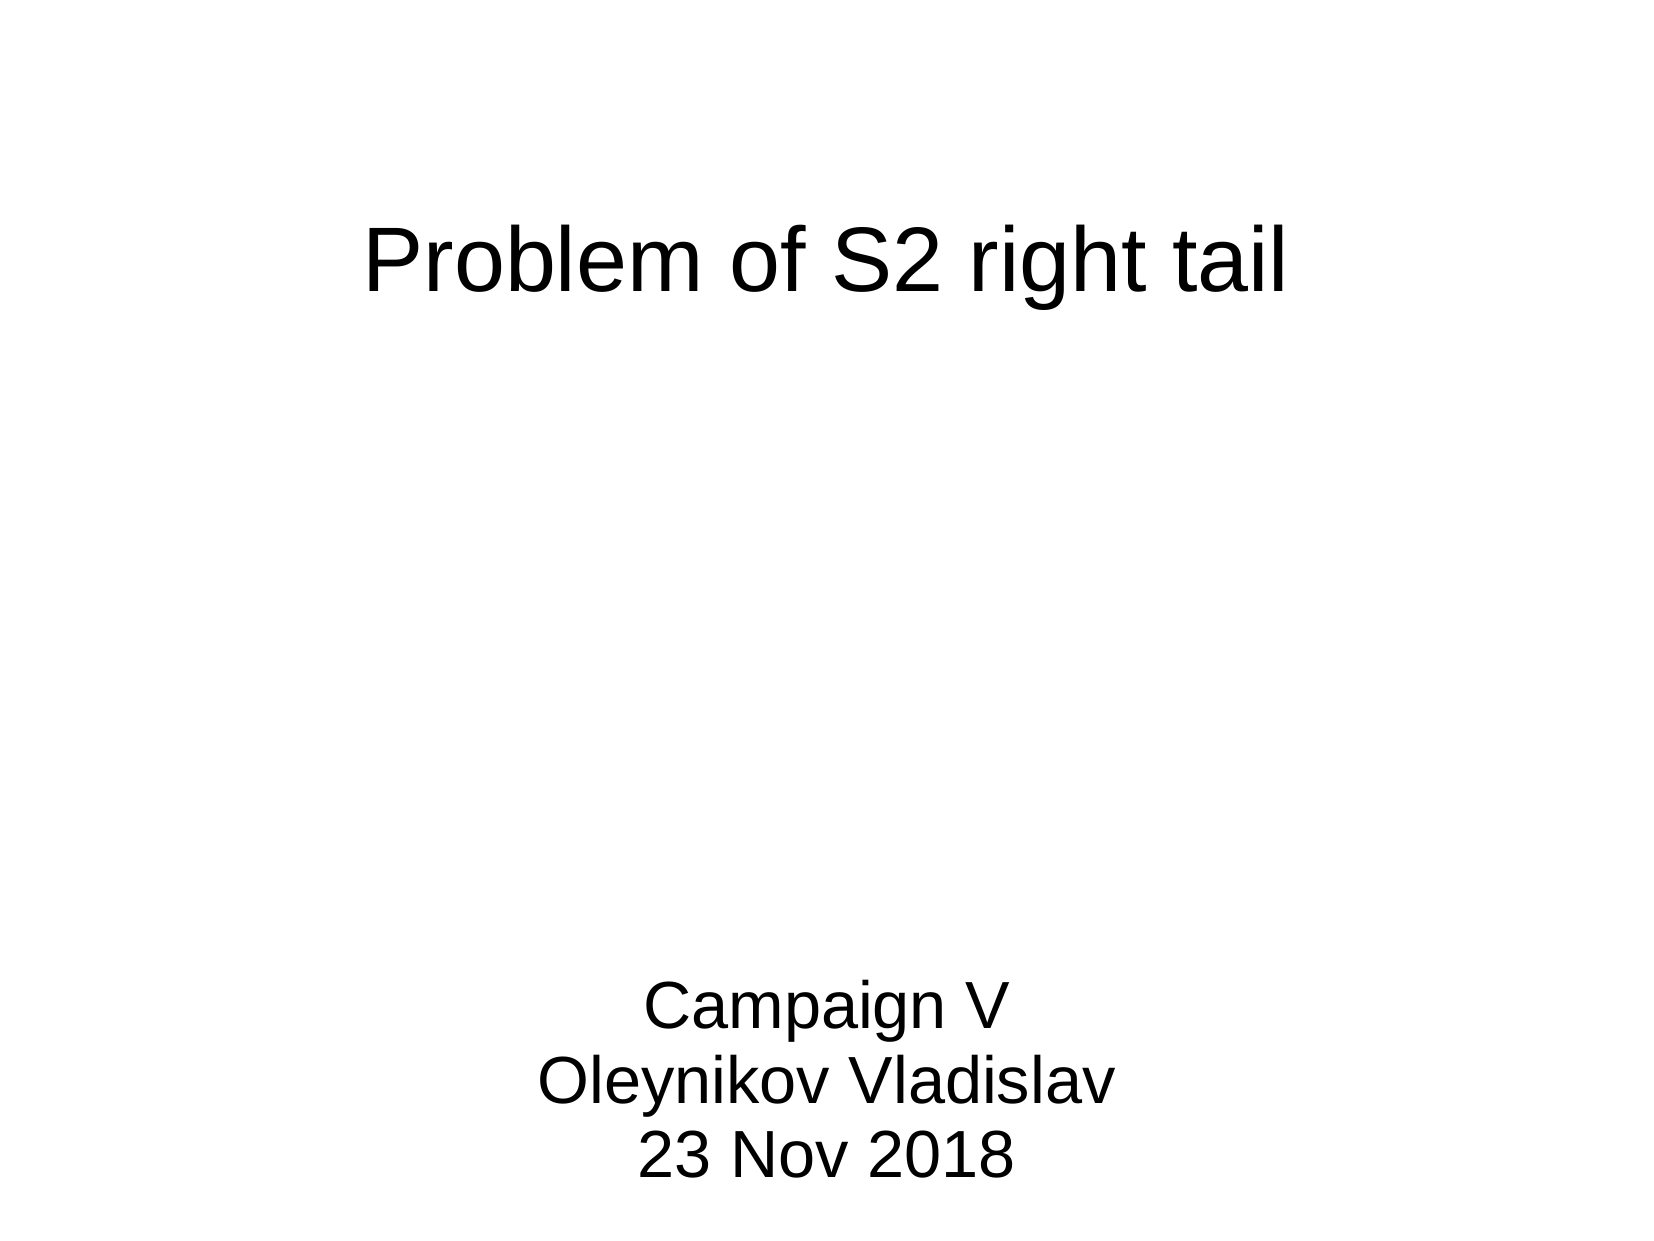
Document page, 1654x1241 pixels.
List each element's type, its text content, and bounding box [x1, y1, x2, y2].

subtitle Сampaign V Oleynikov Vladislav 23 Nov 2018 [0, 930, 1654, 1231]
title Problem of S2 right tail [82, 106, 1571, 414]
